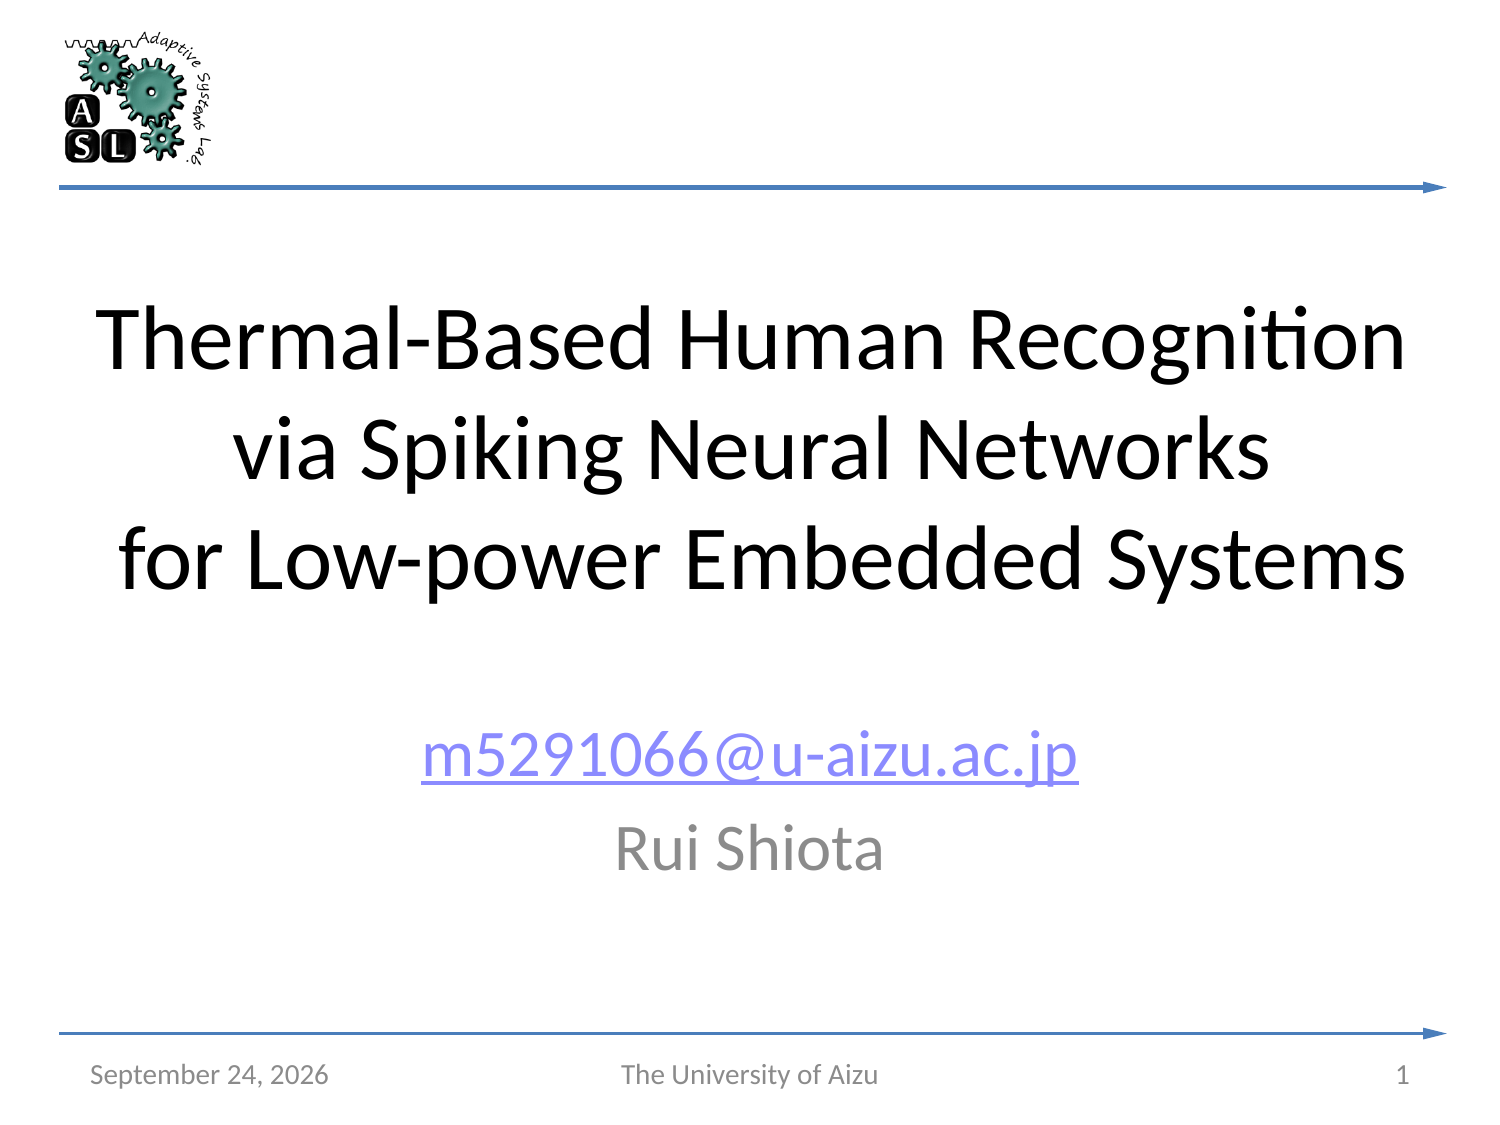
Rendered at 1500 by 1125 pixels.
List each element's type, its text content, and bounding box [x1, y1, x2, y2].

picture [58, 30, 211, 169]
subtitle m5291066@u-aizu.ac.jp Rui Shiota [225, 702, 1275, 990]
slide_number May 22, 2025 [75, 1042, 425, 1103]
footer The University of Aizu [512, 1042, 988, 1103]
slide_number <番号> [1074, 1042, 1425, 1103]
title Thermal-Based Human Recognition via Spiking Neural Networks for Low-power Embedded Systems [29, 295, 1477, 591]
